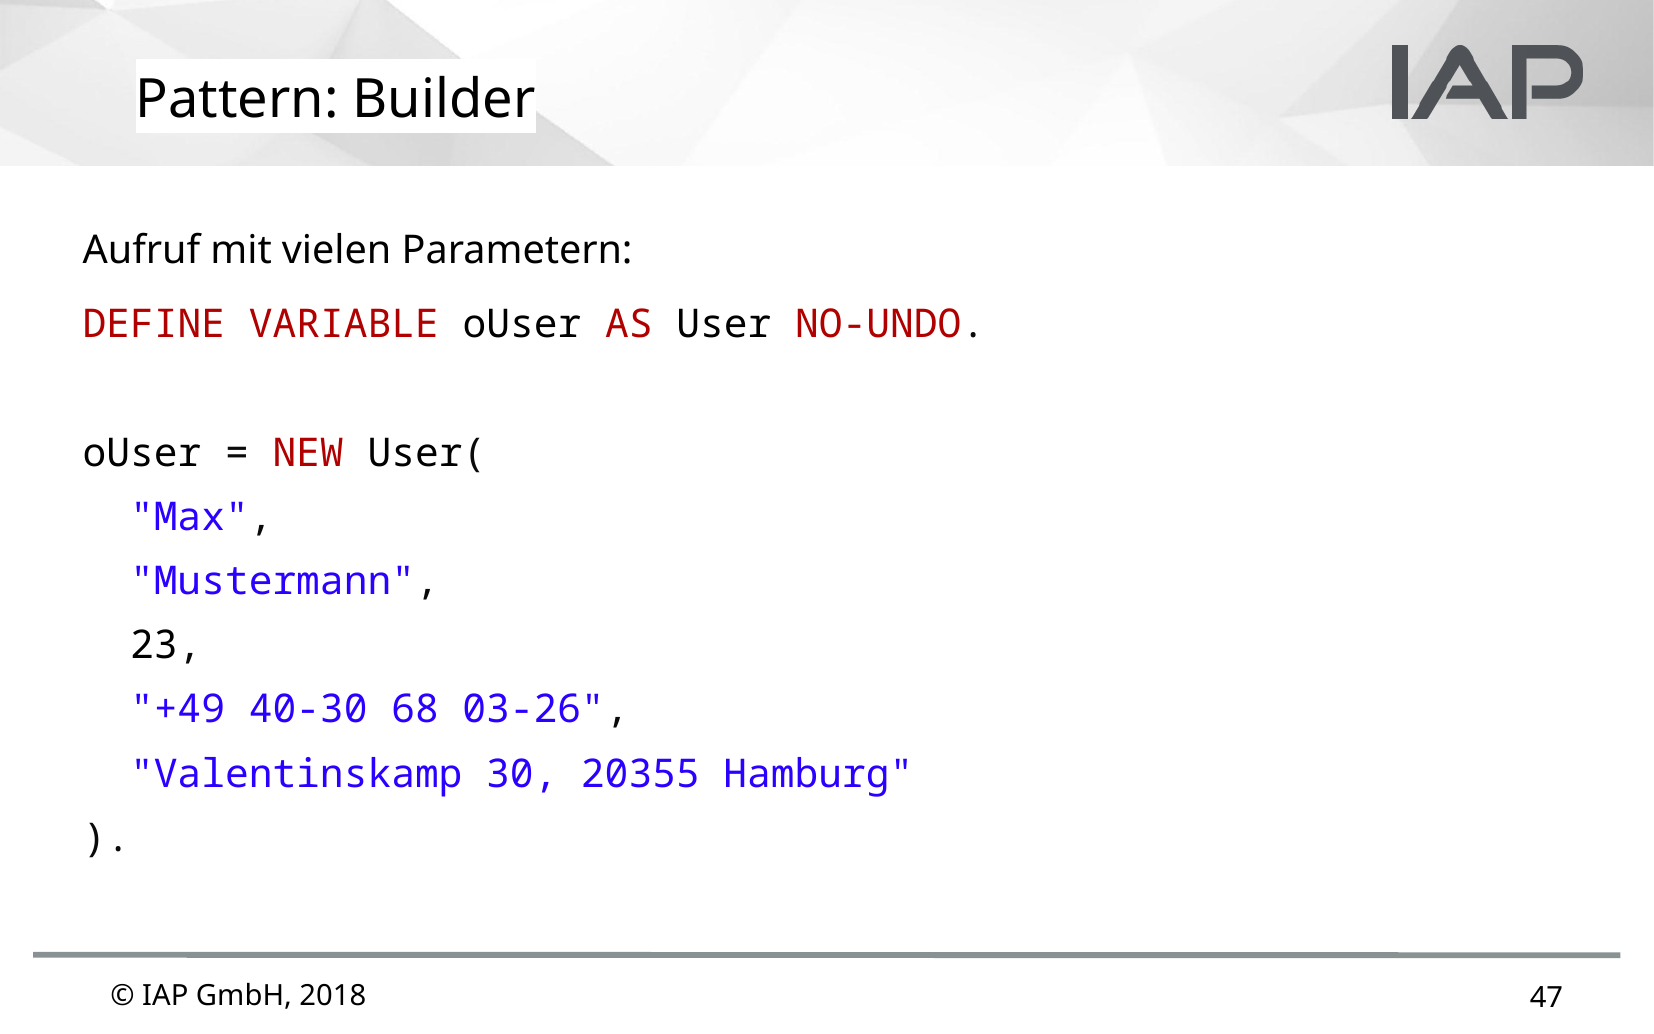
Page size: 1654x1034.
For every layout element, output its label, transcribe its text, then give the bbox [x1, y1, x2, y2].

title Pattern: Builder [135, 41, 1264, 152]
list DEFINE VARIABLE oUser AS User NO-UNDO. oUser = NEW User( "Max", "Mustermann", 23, "+49 40-30 68 03-26", "Valentinskamp 30, 20355 Hamburg" ). [82, 295, 1571, 915]
list Aufruf mit vielen Parametern: [82, 221, 1571, 295]
picture [0, 0, 1654, 166]
